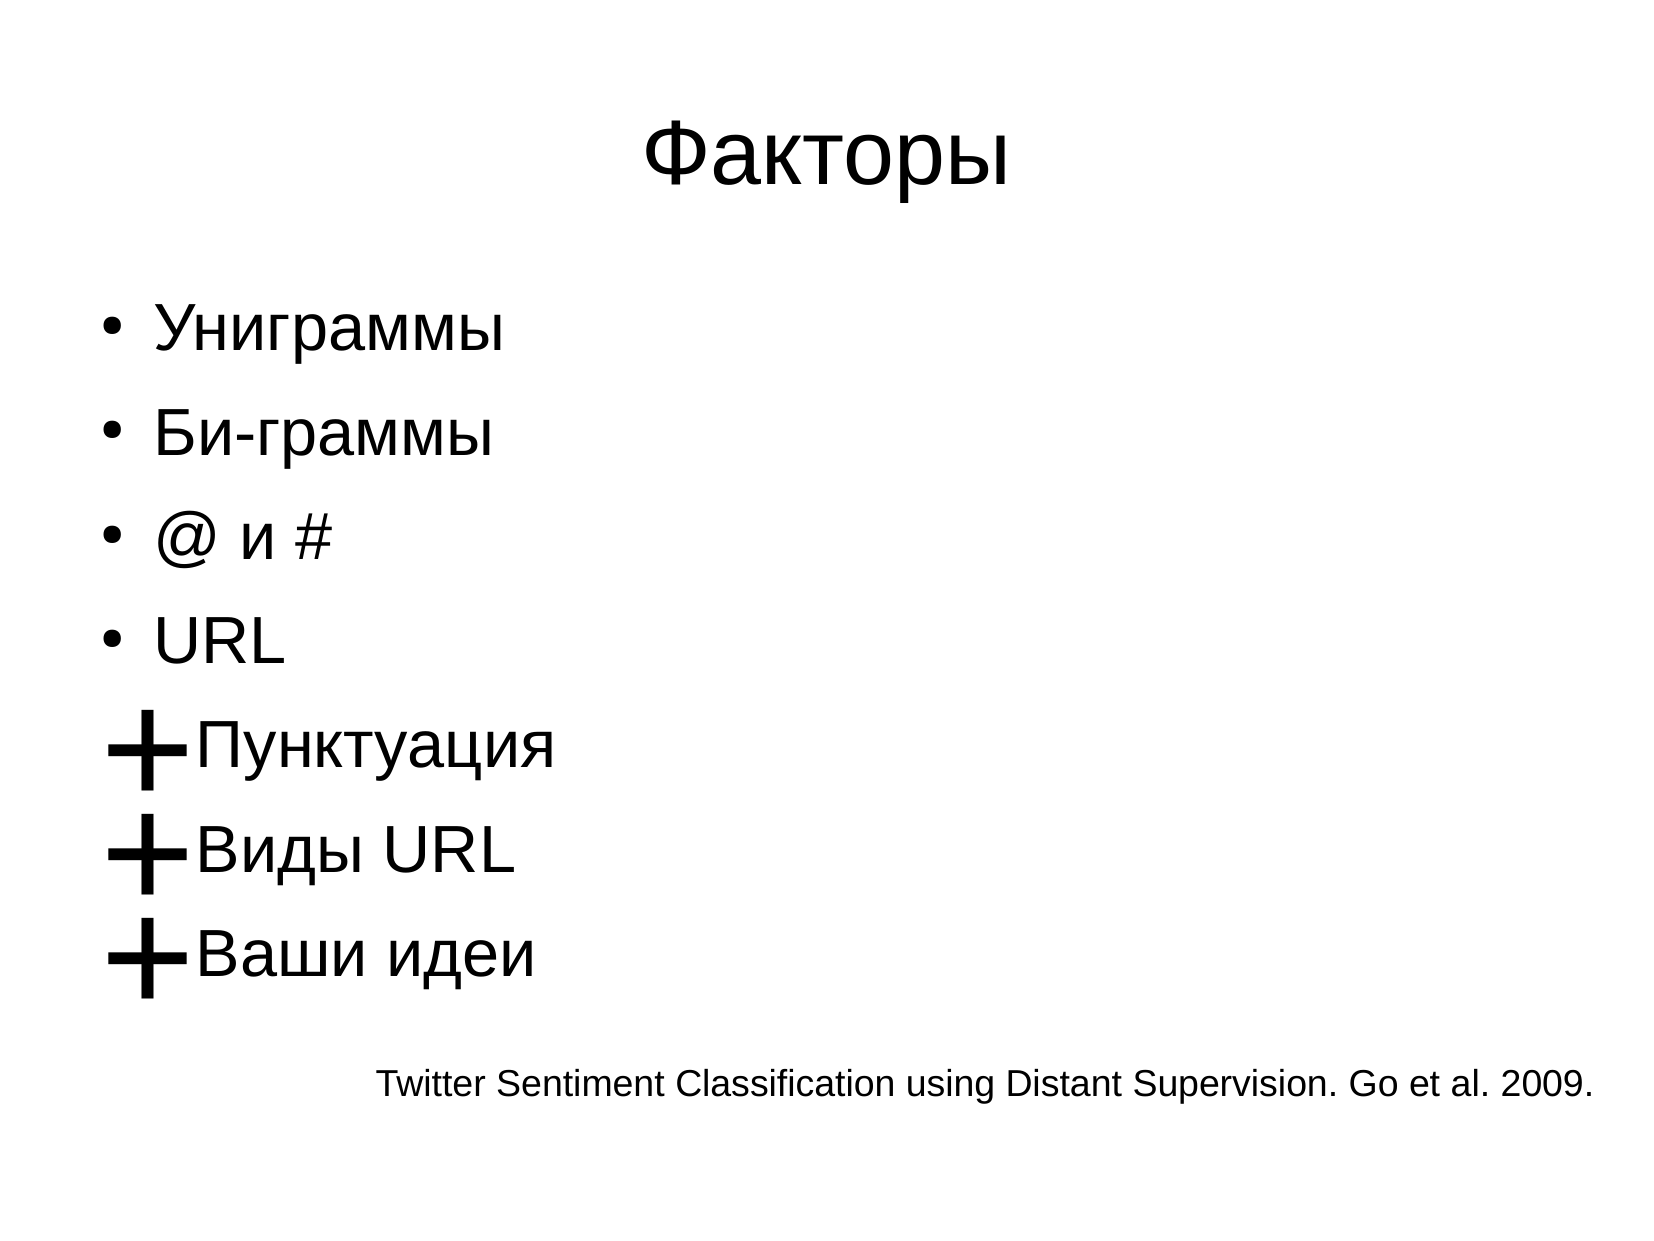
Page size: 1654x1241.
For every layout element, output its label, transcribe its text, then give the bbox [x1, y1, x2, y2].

list Униграммы Би-граммы @ и # URL Пунктуация Виды URL Ваши идеи [82, 290, 1571, 1010]
title Факторы [82, 49, 1571, 257]
text_box Twitter Sentiment Classification using Distant Supervision. Go et al. 2009. [360, 1054, 1639, 1112]
